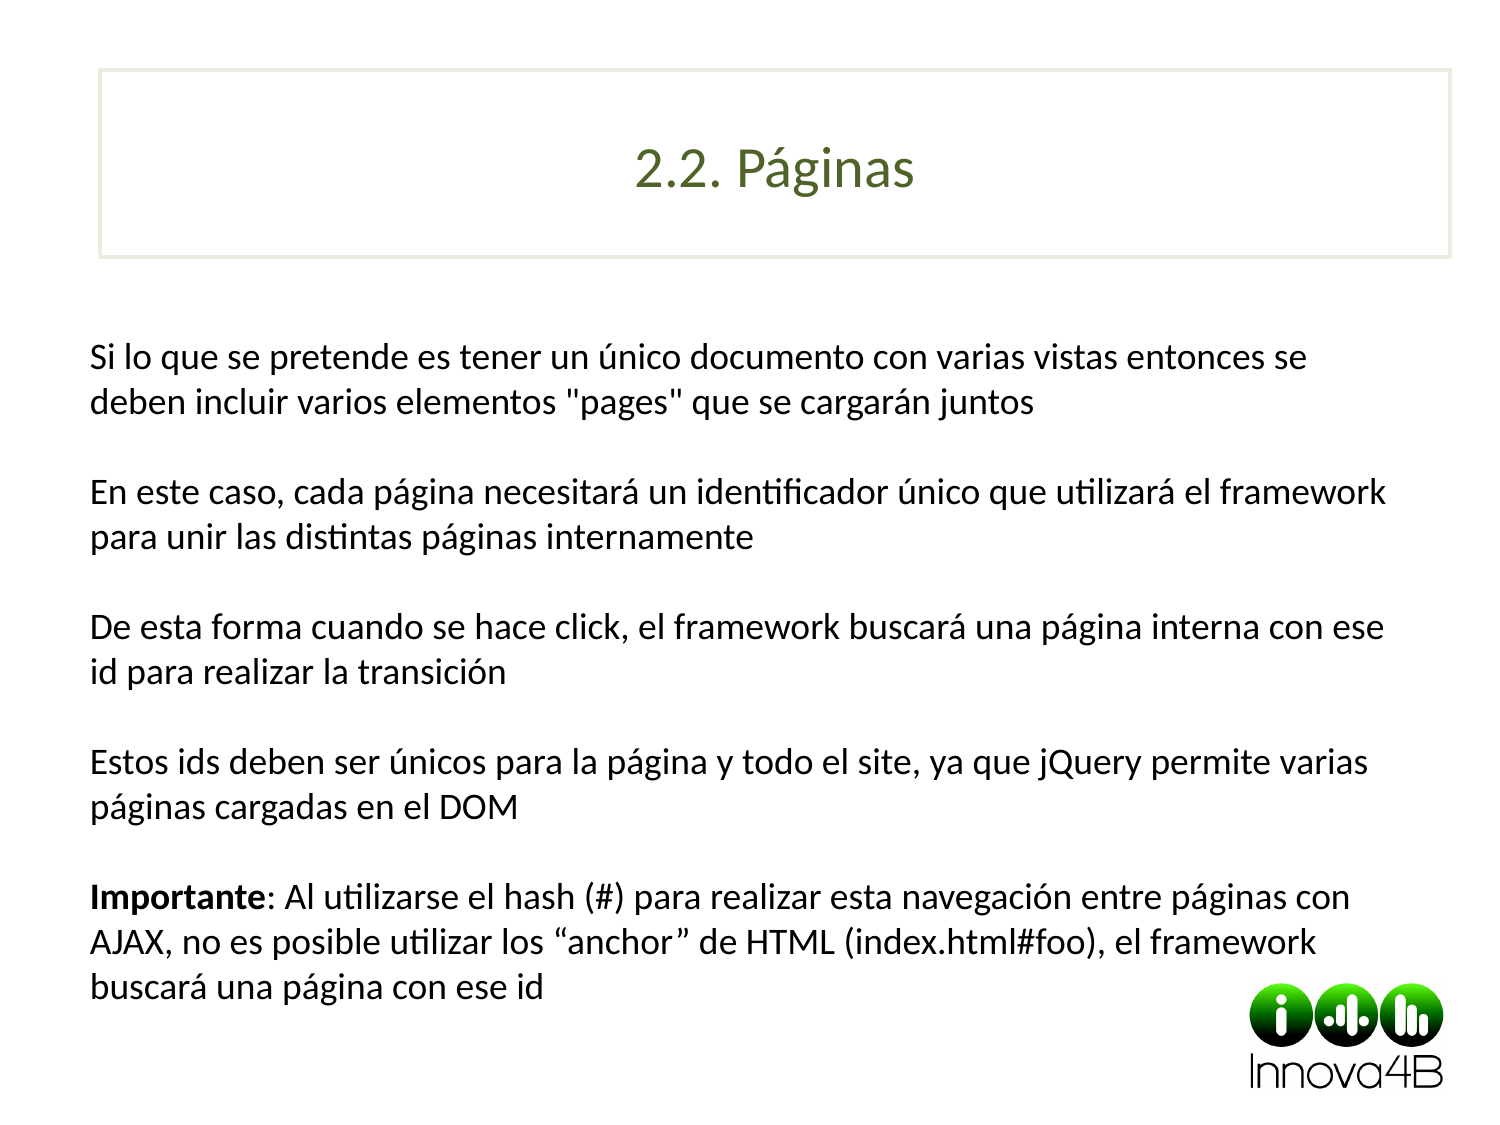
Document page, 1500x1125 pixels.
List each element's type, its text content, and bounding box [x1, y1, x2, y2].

text_box 2.2. Páginas [99, 70, 1450, 258]
text_box Si lo que se pretende es tener un único documento con varias vistas entonces se deben incluir varios elementos "pages" que se cargarán juntos En este caso, cada página necesitará un identificador único que utilizará el framework para unir las distintas páginas internamente De esta forma cuando se hace click, el framework buscará una página interna con ese id para realizar la transición Estos ids deben ser únicos para la página y todo el site, ya que jQuery permite varias páginas cargadas en el DOM Importante: Al utilizarse el hash (#) para realizar esta navegación entre páginas con AJAX, no es posible utilizar los “anchor” de HTML (index.html#foo), el framework buscará una página con ese id [74, 324, 1425, 1005]
picture [1246, 975, 1447, 1094]
